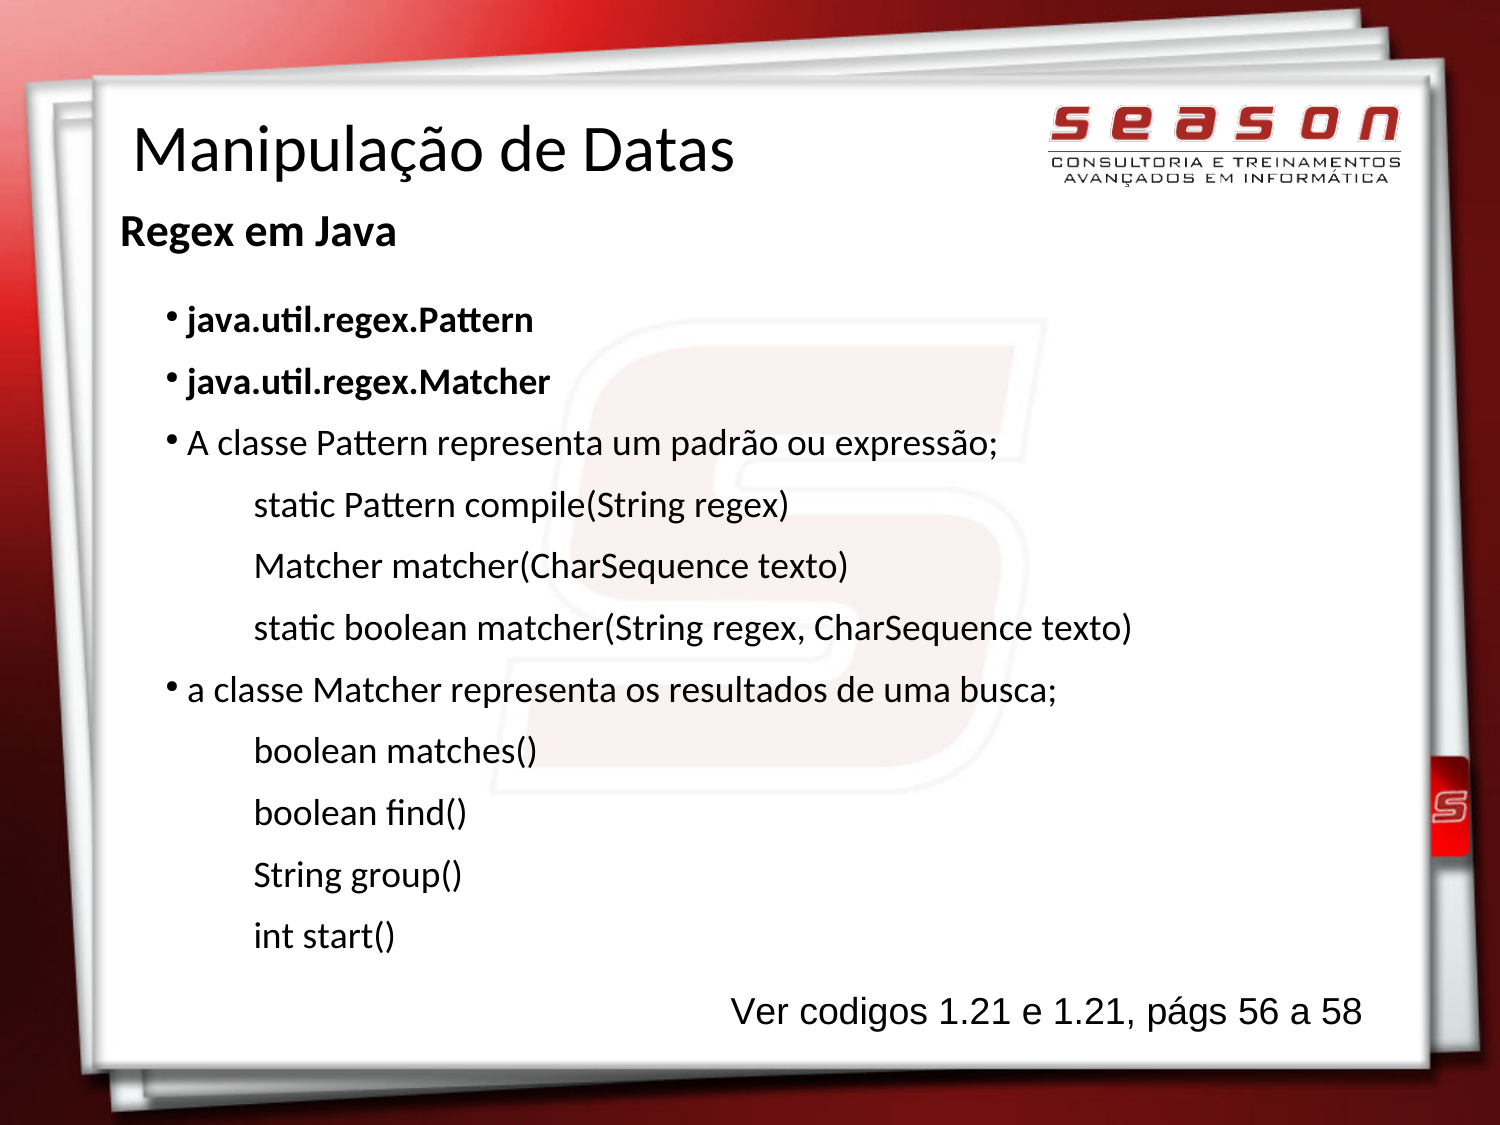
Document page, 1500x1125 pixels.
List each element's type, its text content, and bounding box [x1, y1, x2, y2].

text_box Regex em Java [119, 200, 1240, 256]
picture [0, 0, 1500, 1125]
title Manipulação de Datas [118, 33, 1394, 257]
text_box java.util.regex.Pattern java.util.regex.Matcher A classe Pattern representa um padrão ou expressão; static Pattern compile(String regex) Matcher matcher(CharSequence texto) static boolean matcher(String regex, CharSequence texto) a classe Matcher representa os resultados de uma busca; boolean matches() boolean find() String group() int start() [165, 294, 1359, 957]
text_box Ver codigos 1.21 e 1.21, págs 56 a 58 [690, 979, 1378, 1040]
